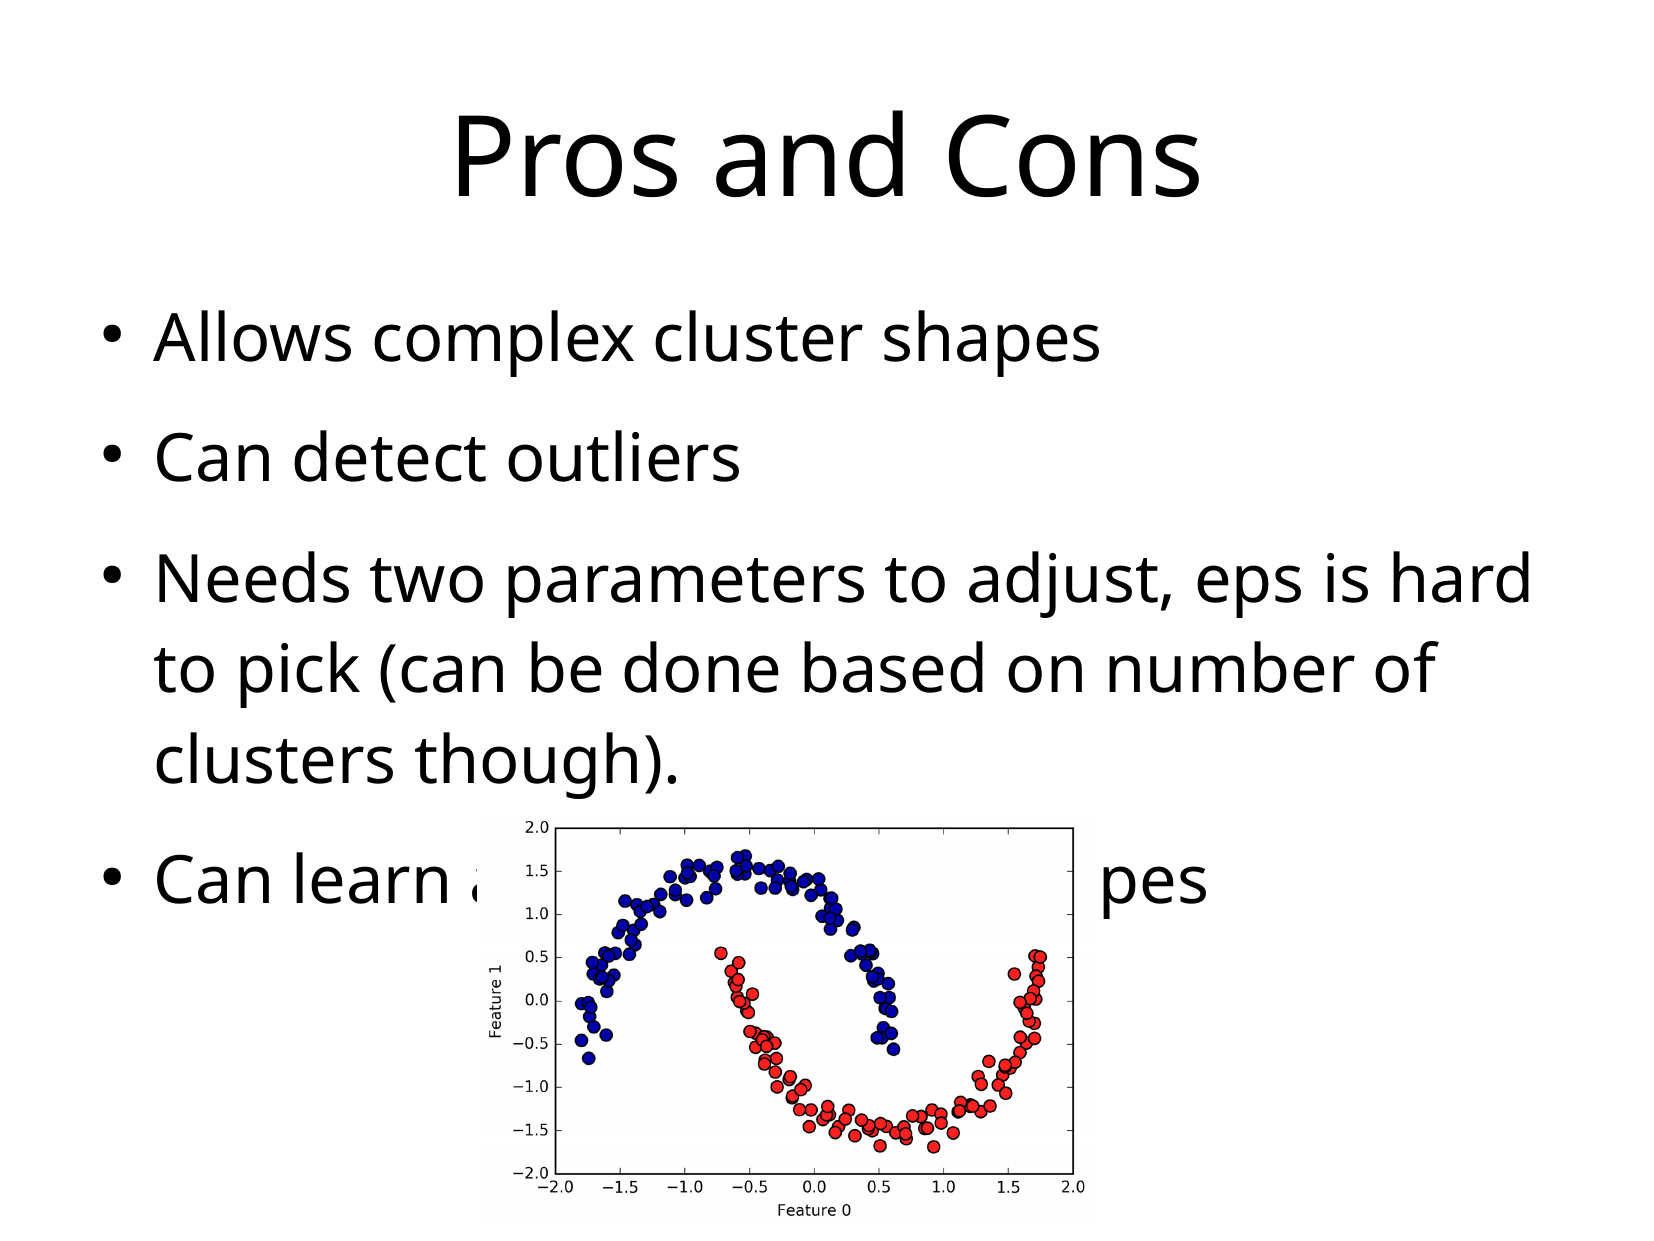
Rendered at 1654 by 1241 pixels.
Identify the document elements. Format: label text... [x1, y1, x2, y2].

picture [477, 809, 1096, 1230]
title Pros and Cons [82, 49, 1571, 257]
list Allows complex cluster shapes Can detect outliers Needs two parameters to adjust, eps is hard to pick (can be done based on number of clusters though). Can learn arbitrary cluster shapes [82, 290, 1571, 1010]
